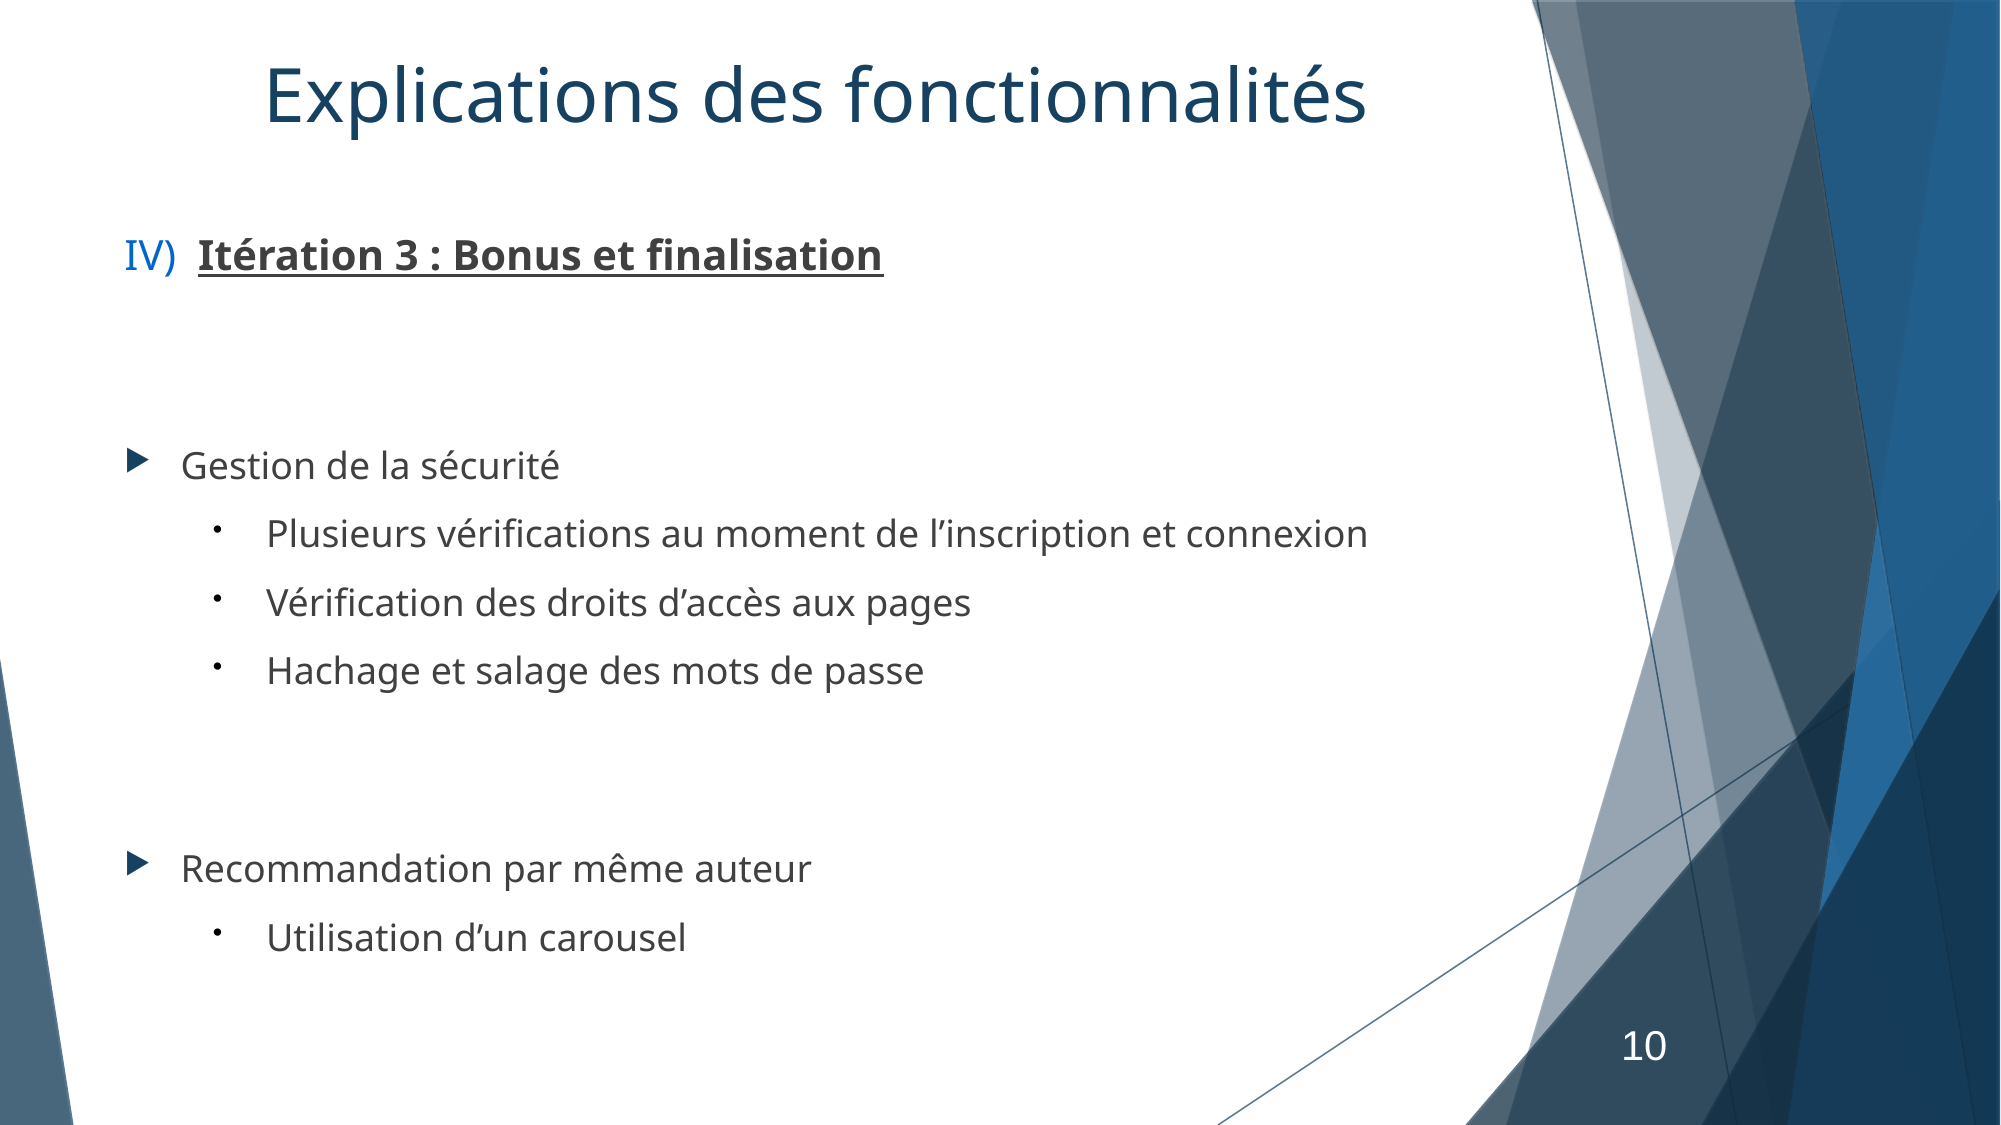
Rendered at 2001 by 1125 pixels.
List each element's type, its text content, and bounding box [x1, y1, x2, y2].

text_box [992, 521, 1023, 592]
list IV) Itération 3 : Bonus et finalisation Gestion de la sécurité Plusieurs vérifications au moment de l’inscription et connexion Vérification des droits d’accès aux pages Hachage et salage des mots de passe Recommandation par même auteur Utilisation d’un carousel [109, 221, 1520, 1125]
text_box 10 [1606, 1015, 1689, 1078]
title Explications des fonctionnalités [111, 40, 1522, 153]
